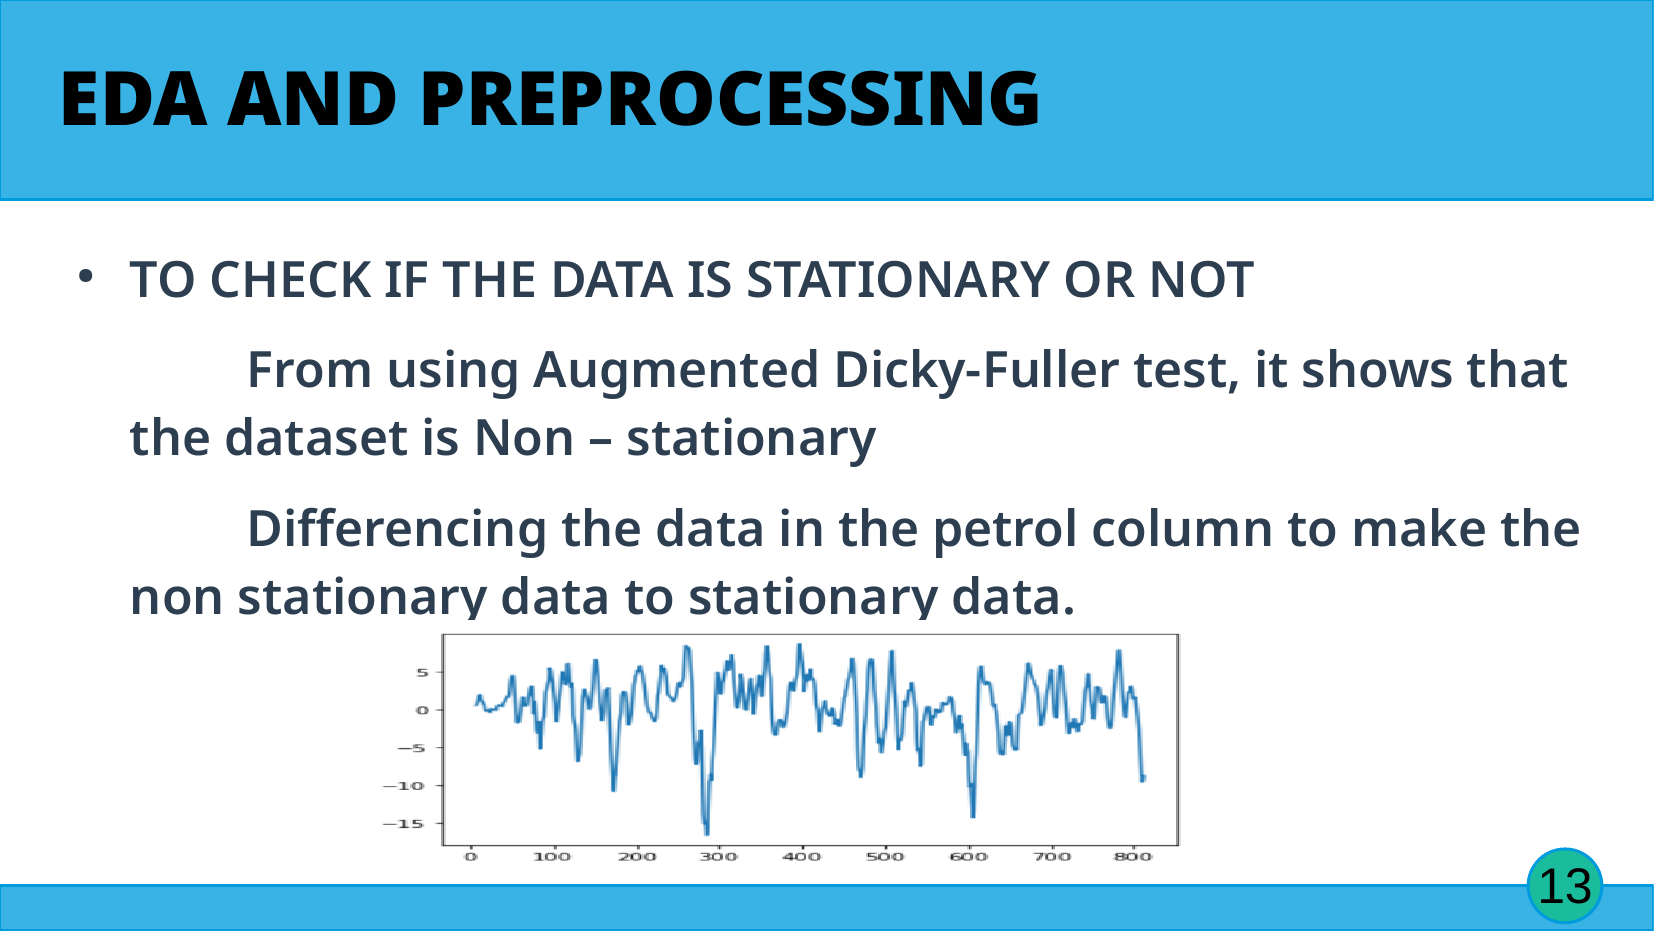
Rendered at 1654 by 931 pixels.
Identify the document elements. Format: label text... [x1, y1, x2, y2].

list TO CHECK IF THE DATA IS STATIONARY OR NOT From using Augmented Dicky-Fuller test, it shows that the dataset is Non – stationary Differencing the data in the petrol column to make the non stationary data to stationary data. [59, 243, 1595, 864]
picture [354, 620, 1241, 871]
title EDA AND PREPROCESSING [59, 37, 1595, 155]
